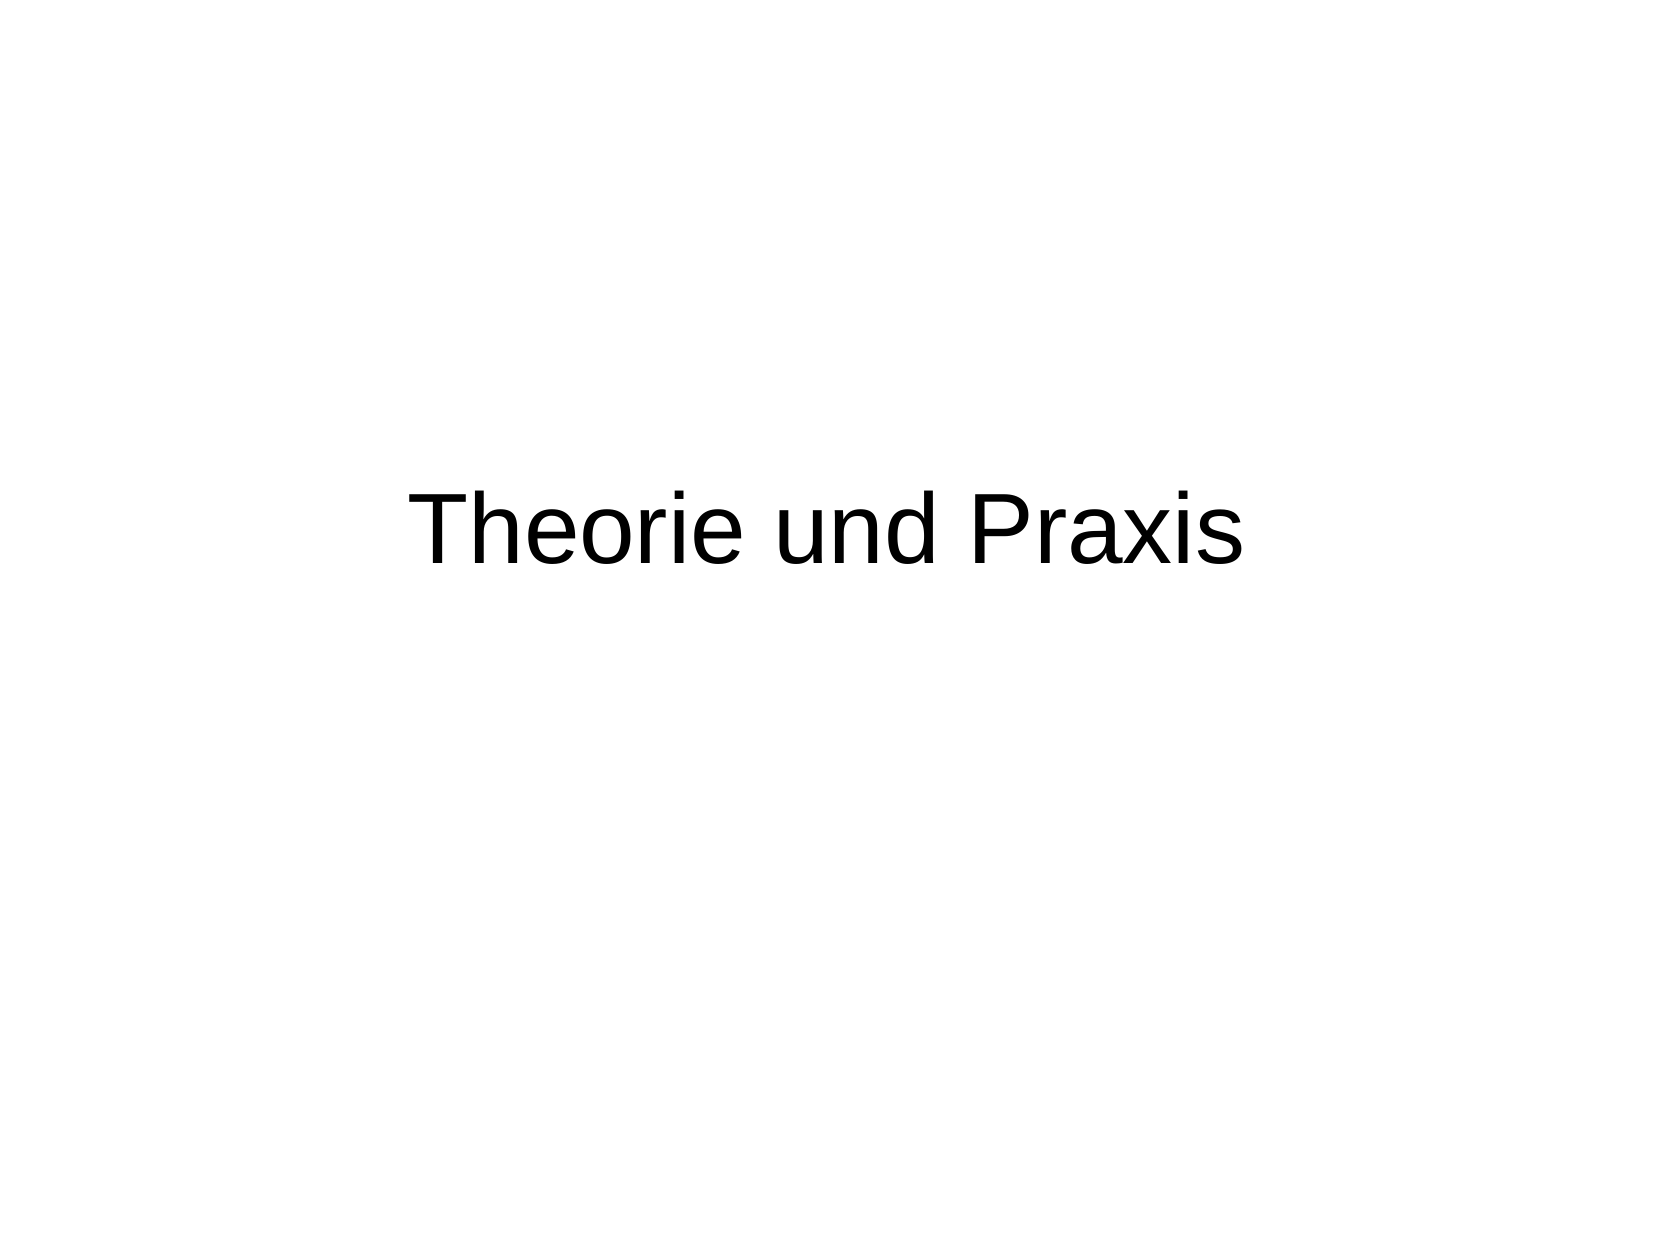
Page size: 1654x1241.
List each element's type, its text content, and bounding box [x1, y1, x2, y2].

subtitle Theorie und Praxis [82, 49, 1571, 1010]
